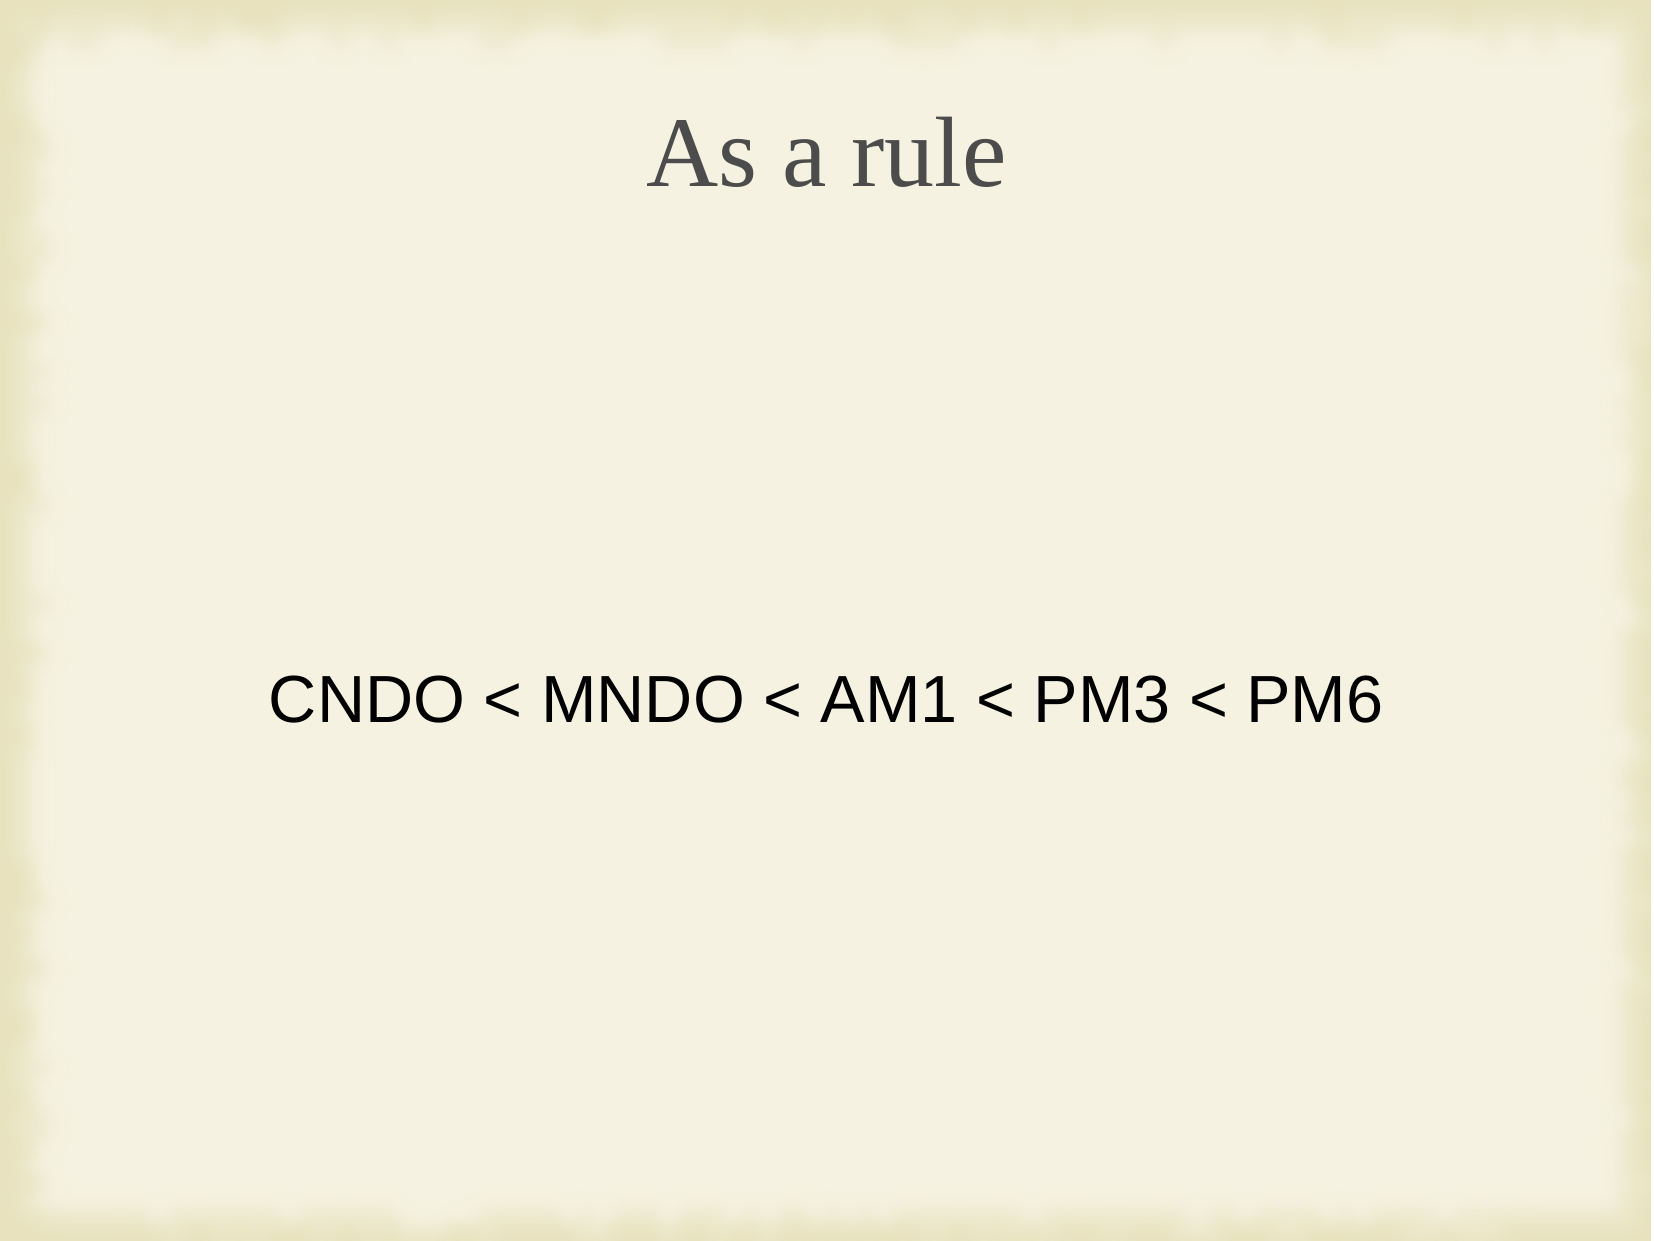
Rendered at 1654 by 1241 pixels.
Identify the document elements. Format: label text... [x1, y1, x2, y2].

title As a rule [82, 49, 1571, 257]
picture [0, 0, 1651, 1241]
subtitle CNDO < MNDO < AM1 < PM3 < PM6 [82, 297, 1571, 1102]
